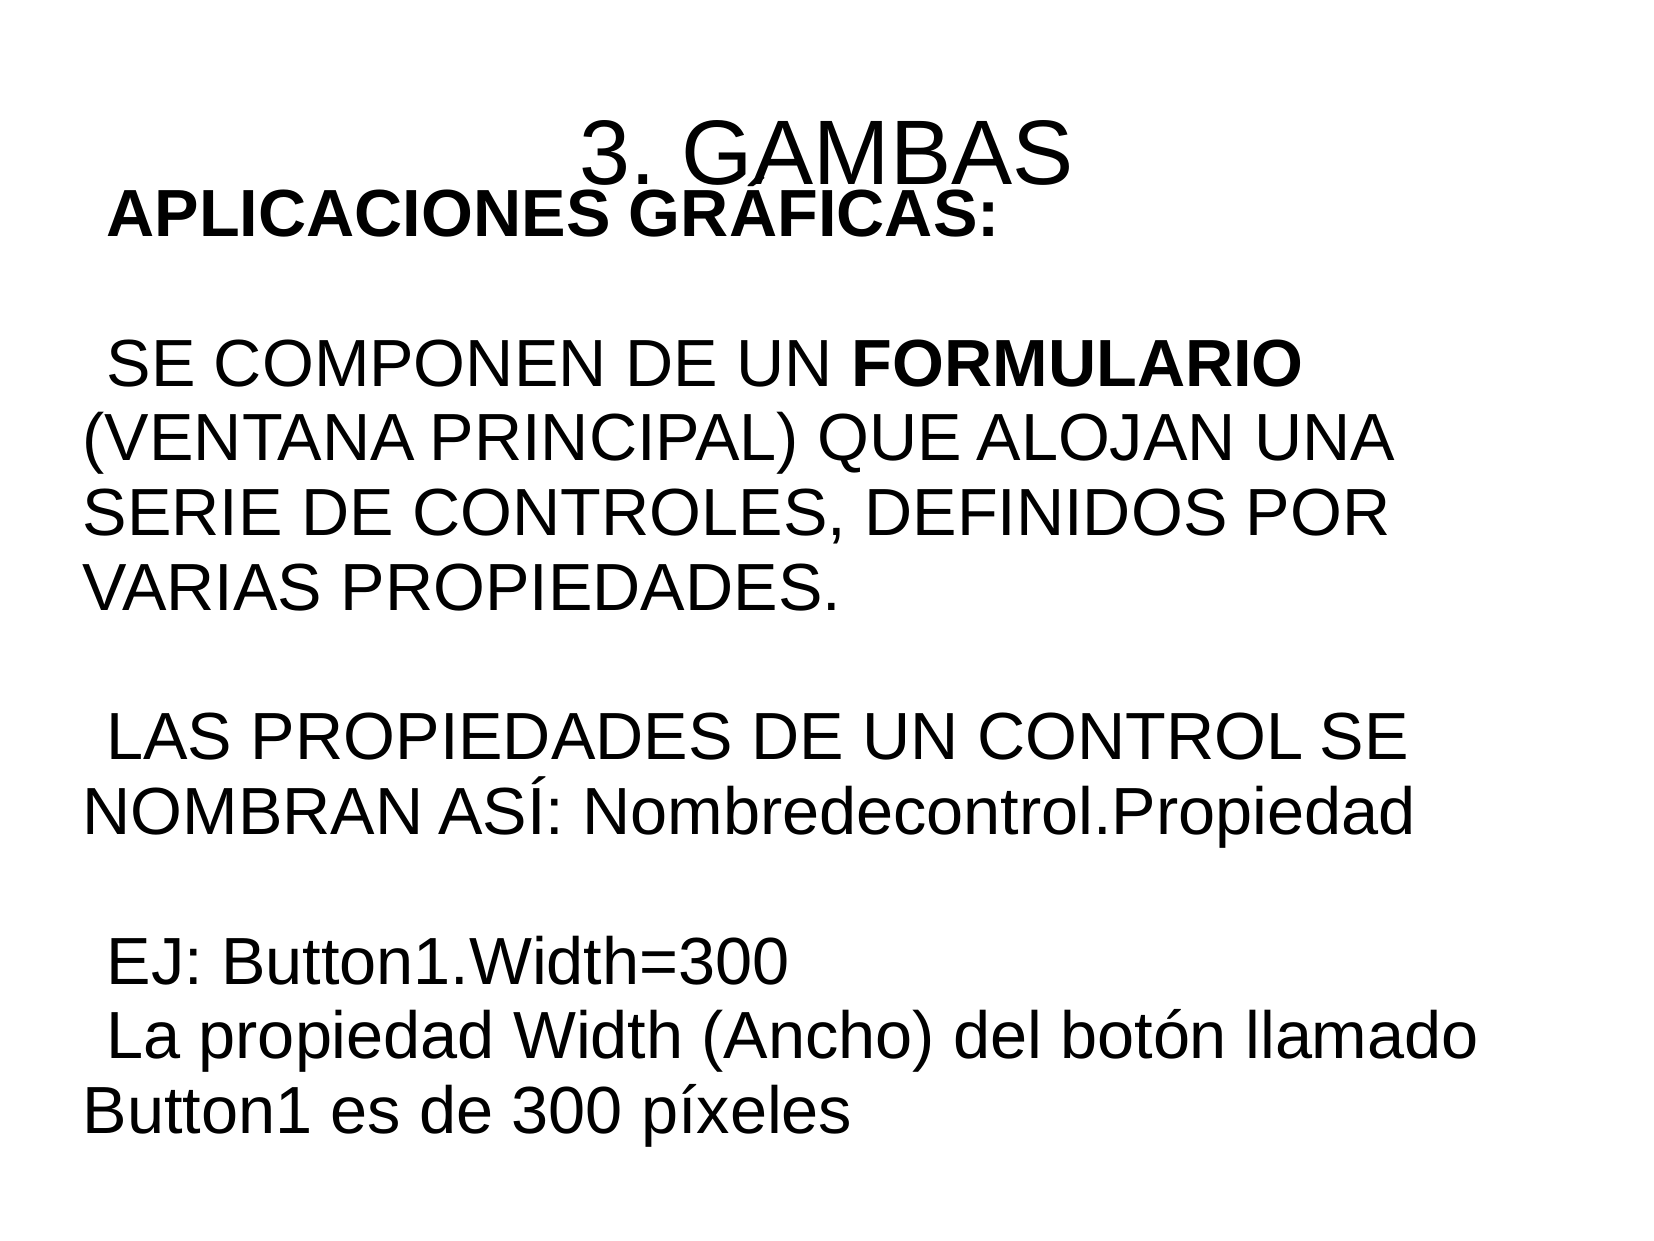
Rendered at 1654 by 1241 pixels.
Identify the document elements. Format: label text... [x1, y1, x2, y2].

title 3. GAMBAS [82, 49, 1571, 176]
subtitle APLICACIONES GRÁFICAS: SE COMPONEN DE UN FORMULARIO (VENTANA PRINCIPAL) QUE ALOJAN UNA SERIE DE CONTROLES, DEFINIDOS POR VARIAS PROPIEDADES. LAS PROPIEDADES DE UN CONTROL SE NOMBRAN ASÍ: Nombredecontrol.Propiedad EJ: Button1.Width=300 La propiedad Width (Ancho) del botón llamado Button1 es de 300 píxeles [82, 176, 1571, 1223]
